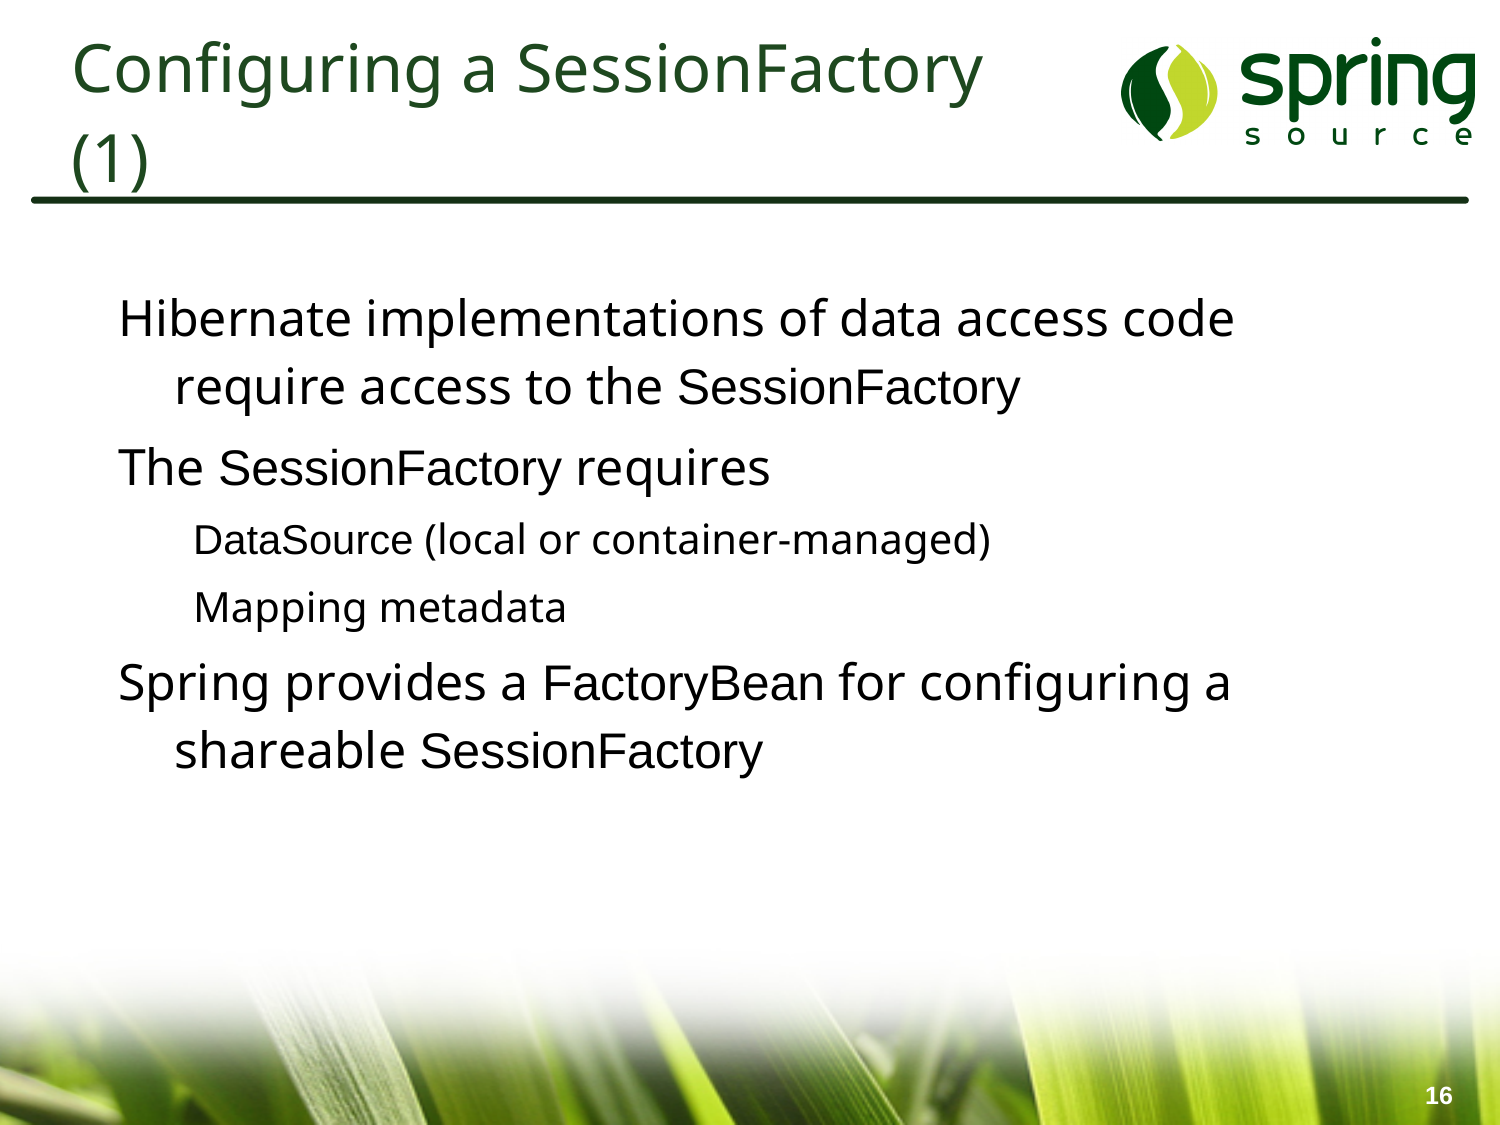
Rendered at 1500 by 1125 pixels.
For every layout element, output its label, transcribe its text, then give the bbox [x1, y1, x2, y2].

list Hibernate implementations of data access code require access to the SessionFactory The SessionFactory requires DataSource (local or container-managed) Mapping metadata Spring provides a FactoryBean for configuring a shareable SessionFactory [103, 275, 1394, 938]
picture [0, 944, 1500, 1125]
picture [1121, 37, 1475, 145]
title Configuring a SessionFactory (1) [56, 13, 1089, 191]
